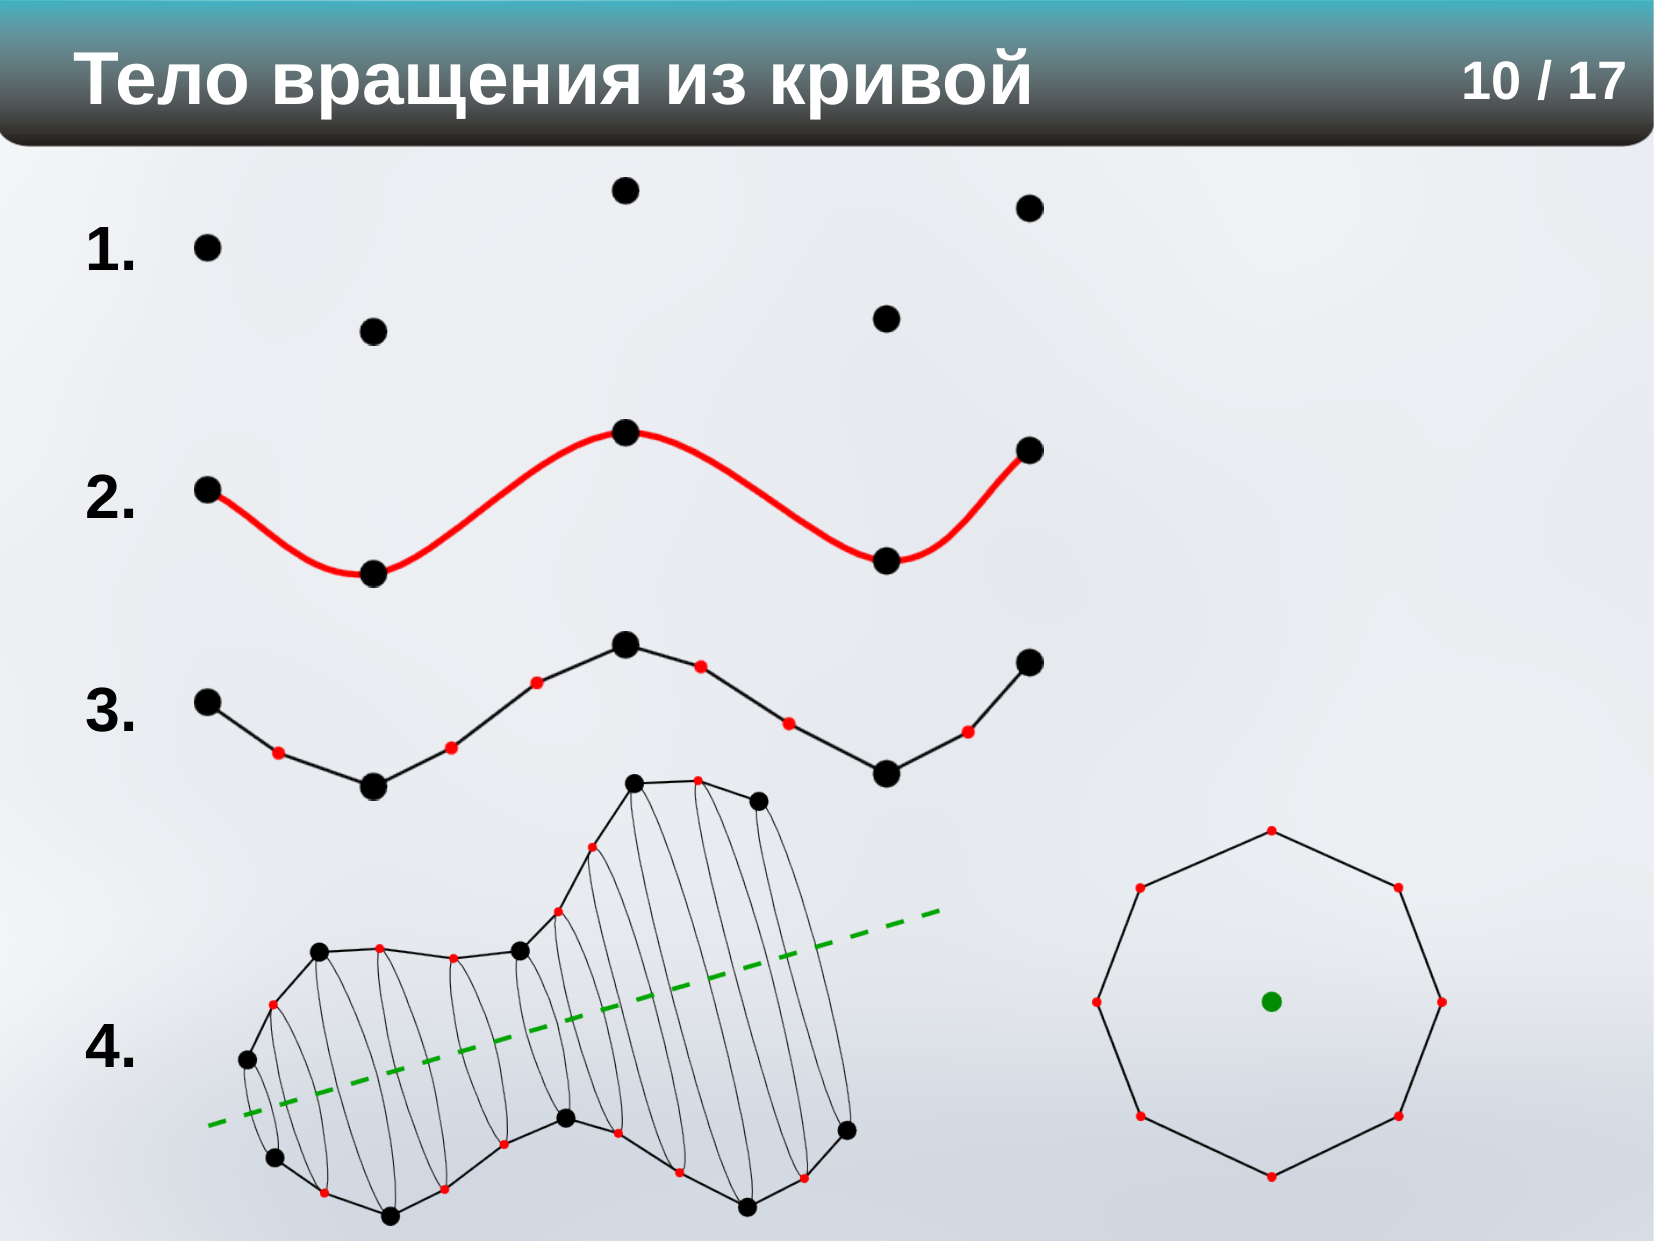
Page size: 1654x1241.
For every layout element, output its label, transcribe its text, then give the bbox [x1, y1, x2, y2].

text_box 3. [70, 667, 160, 752]
text_box 2. [70, 454, 160, 540]
text_box 1. [70, 206, 160, 292]
picture [0, 0, 1654, 1241]
text_box <номер> / 17 [1446, 42, 1654, 119]
text_box 4. [70, 1003, 160, 1089]
text_box Тело вращения из кривой [59, 29, 1359, 129]
